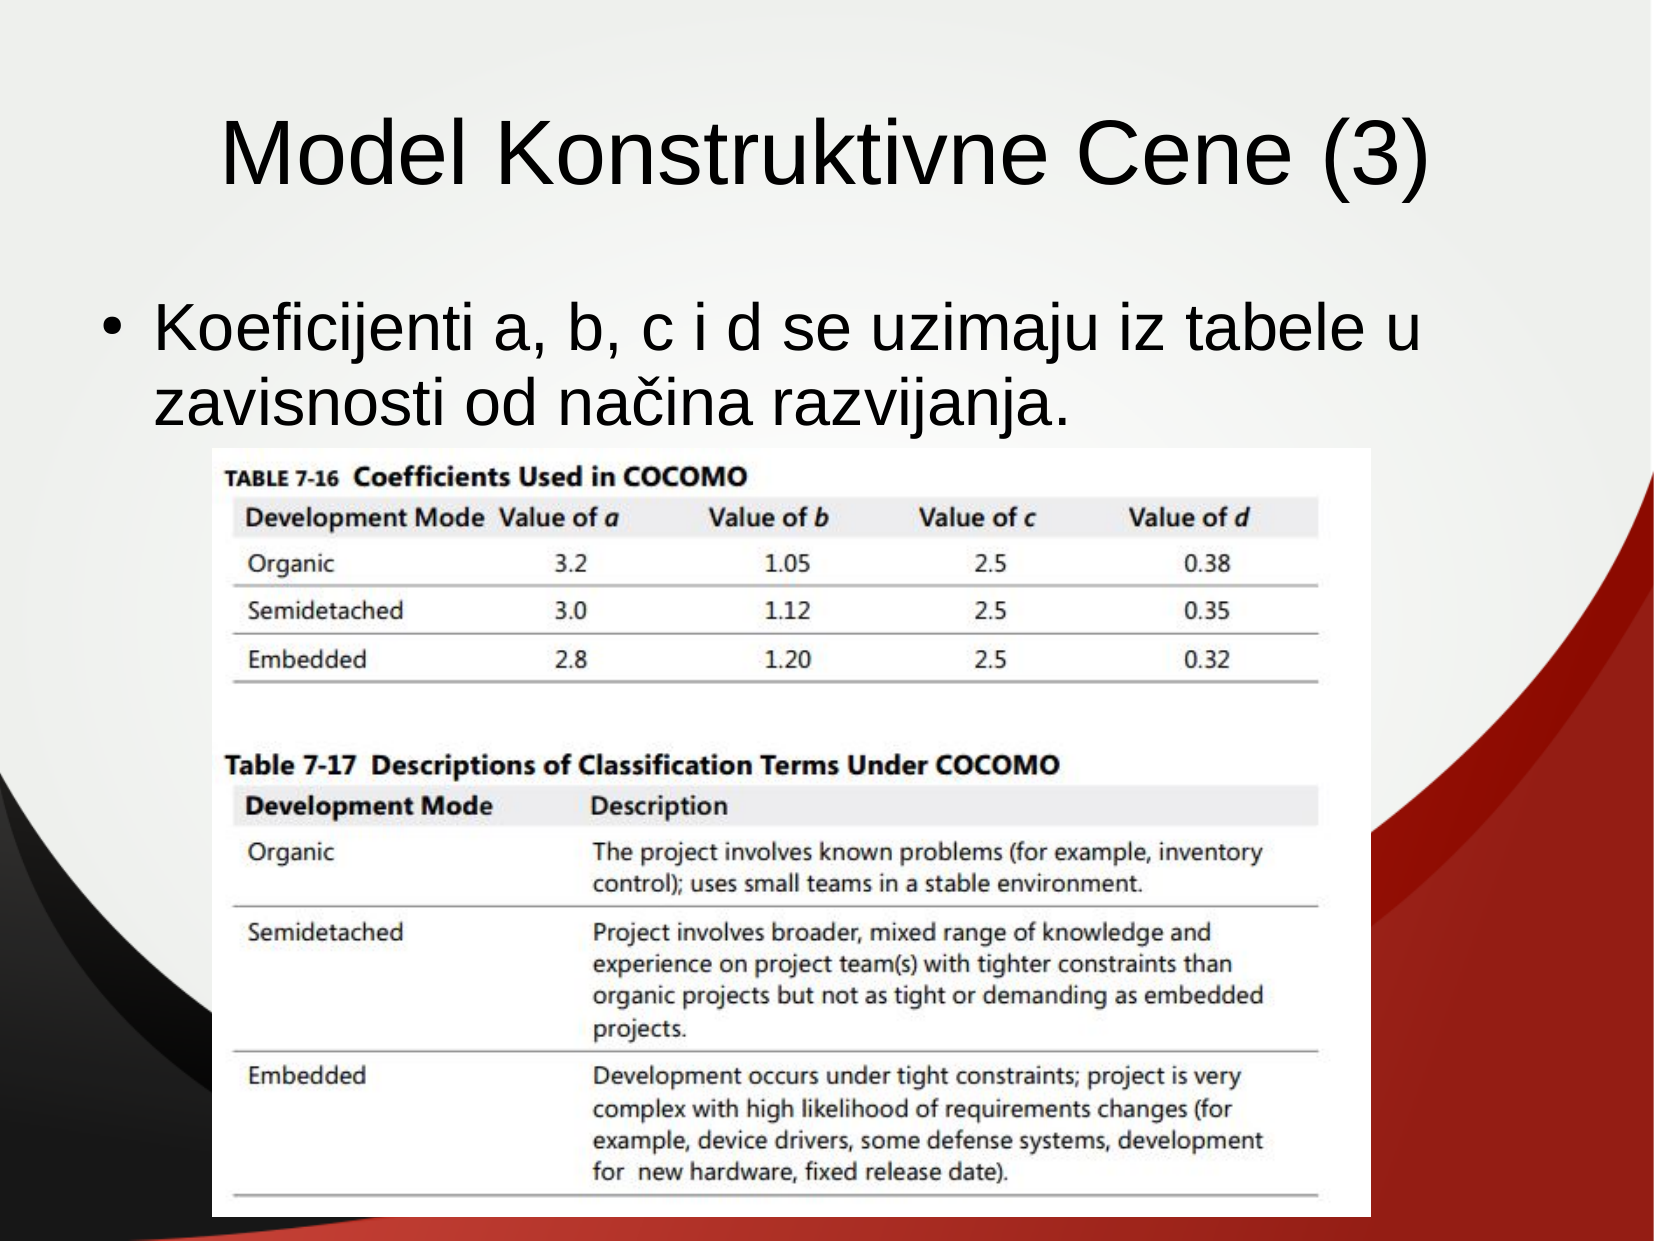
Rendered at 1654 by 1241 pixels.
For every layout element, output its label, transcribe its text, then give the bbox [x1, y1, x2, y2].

picture [0, 0, 1654, 1241]
list Koeficijenti a, b, c i d se uzimaju iz tabele u zavisnosti od načina razvijanja. [82, 290, 1571, 1010]
title Model Konstruktivne Cene (3) [82, 49, 1571, 257]
